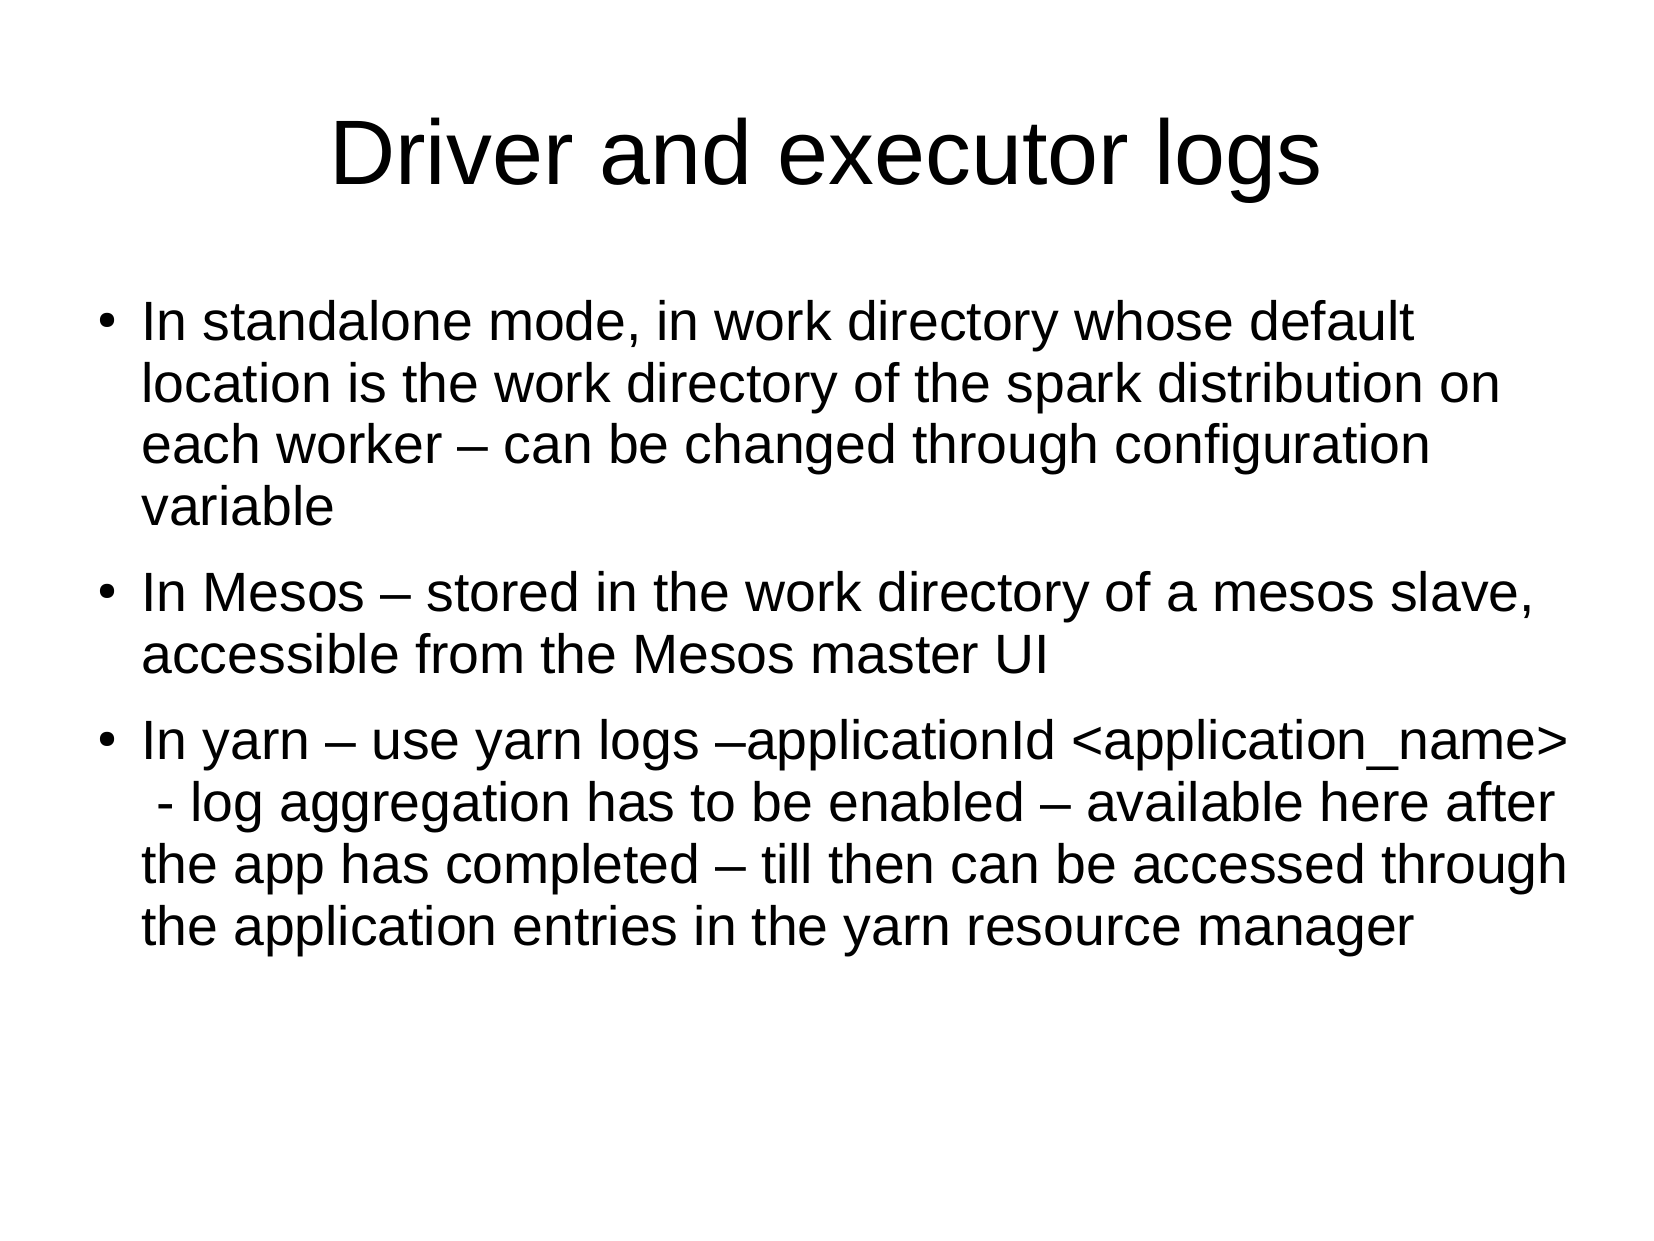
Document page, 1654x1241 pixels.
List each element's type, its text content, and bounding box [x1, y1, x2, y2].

list In standalone mode, in work directory whose default location is the work directory of the spark distribution on each worker – can be changed through configuration variable In Mesos – stored in the work directory of a mesos slave, accessible from the Mesos master UI In yarn – use yarn logs –applicationId <application_name> - log aggregation has to be enabled – available here after the app has completed – till then can be accessed through the application entries in the yarn resource manager [82, 290, 1571, 1010]
title Driver and executor logs [82, 49, 1571, 257]
